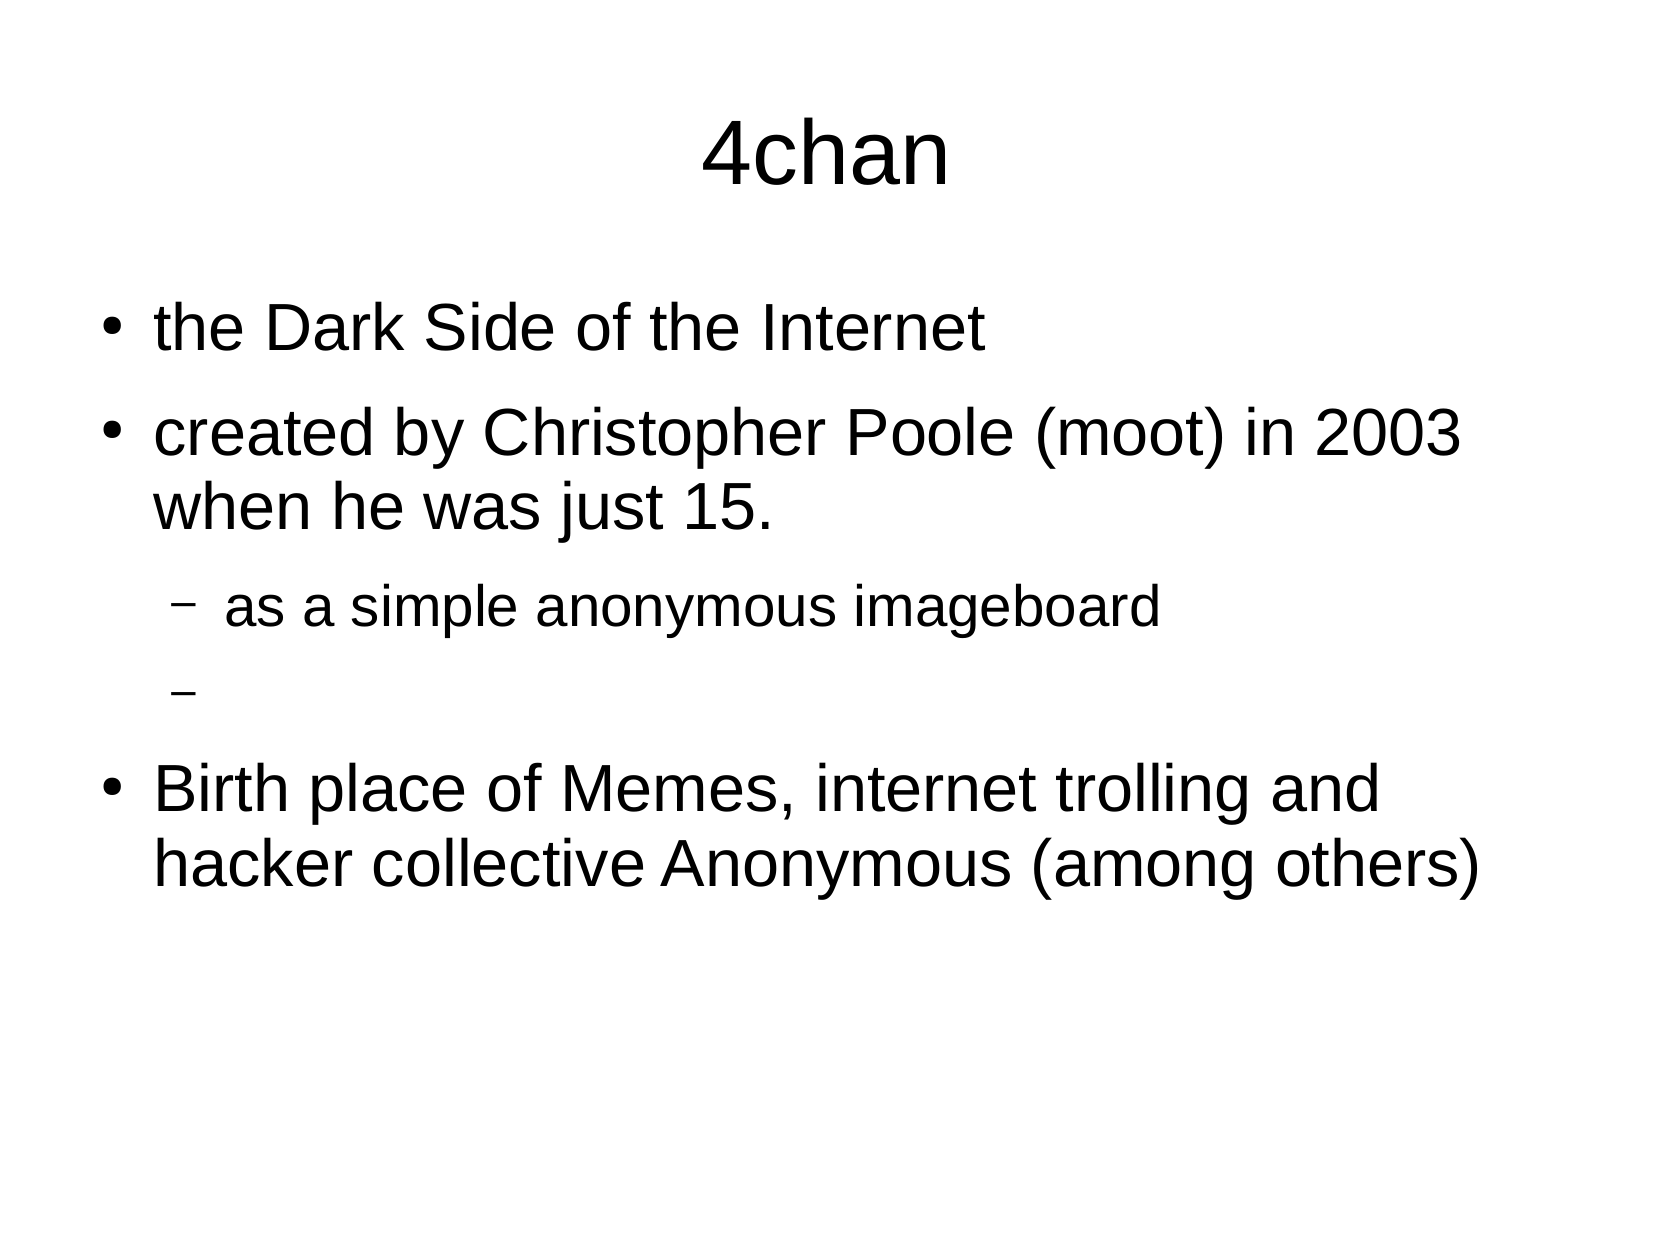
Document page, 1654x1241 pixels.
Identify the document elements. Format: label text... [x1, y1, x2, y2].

list the Dark Side of the Internet created by Christopher Poole (moot) in 2003 when he was just 15. as a simple anonymous imageboard Birth place of Memes, internet trolling and hacker collective Anonymous (among others) [82, 290, 1571, 1010]
title 4chan [82, 49, 1571, 257]
